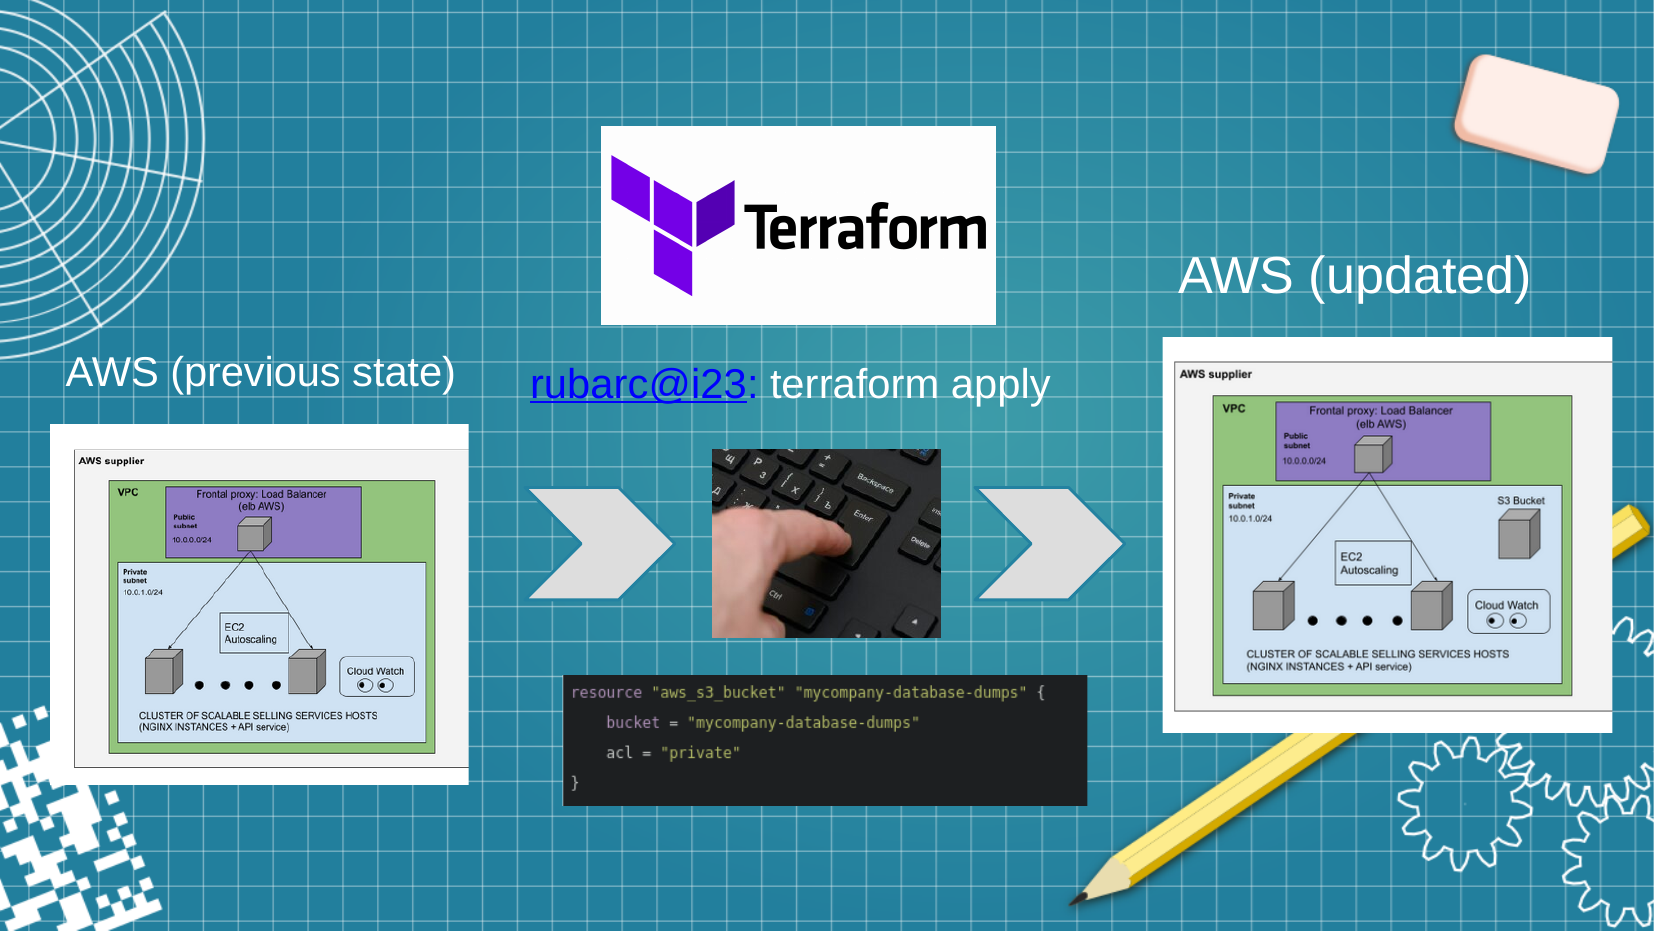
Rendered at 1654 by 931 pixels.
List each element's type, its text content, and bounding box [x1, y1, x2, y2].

text_box [974, 487, 1125, 600]
text_box AWS (updated) [1178, 241, 1597, 316]
text_box rubarc@i23: terraform apply [515, 349, 1082, 425]
picture [0, 0, 1654, 931]
text_box [524, 487, 675, 600]
text_box AWS (previous state) [65, 349, 492, 425]
